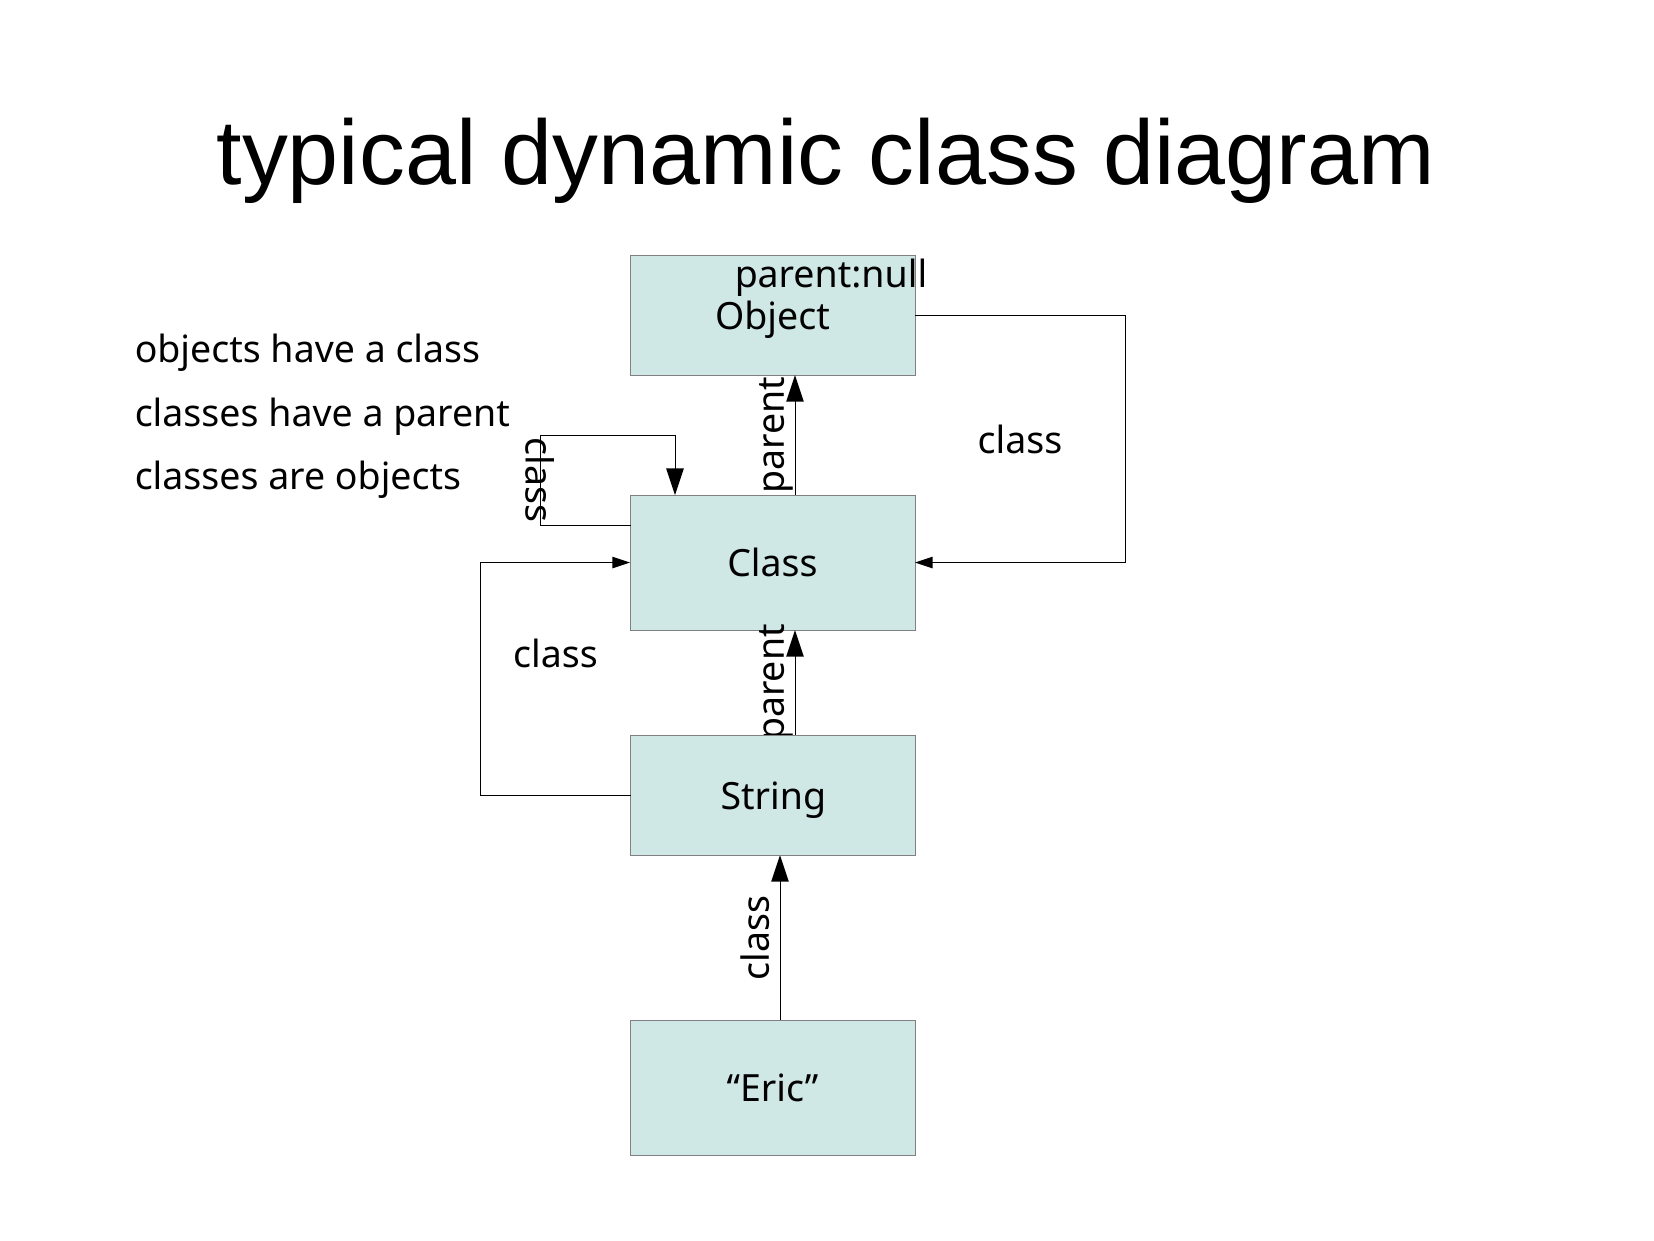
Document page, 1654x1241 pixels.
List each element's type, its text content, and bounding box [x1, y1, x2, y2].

text_box Object [630, 255, 916, 376]
text_box Object [750, 311, 762, 327]
text_box String [630, 735, 916, 856]
text_box Class [630, 495, 916, 631]
text_box classes are objects [120, 442, 468, 506]
text_box Object [721, 305, 738, 326]
text_box “Eric” [630, 1020, 916, 1156]
title typical dynamic class diagram [82, 49, 1571, 257]
text_box objects have a class [120, 315, 487, 378]
text_box classes have a parent [120, 378, 514, 443]
text_box parent:null [720, 240, 925, 304]
